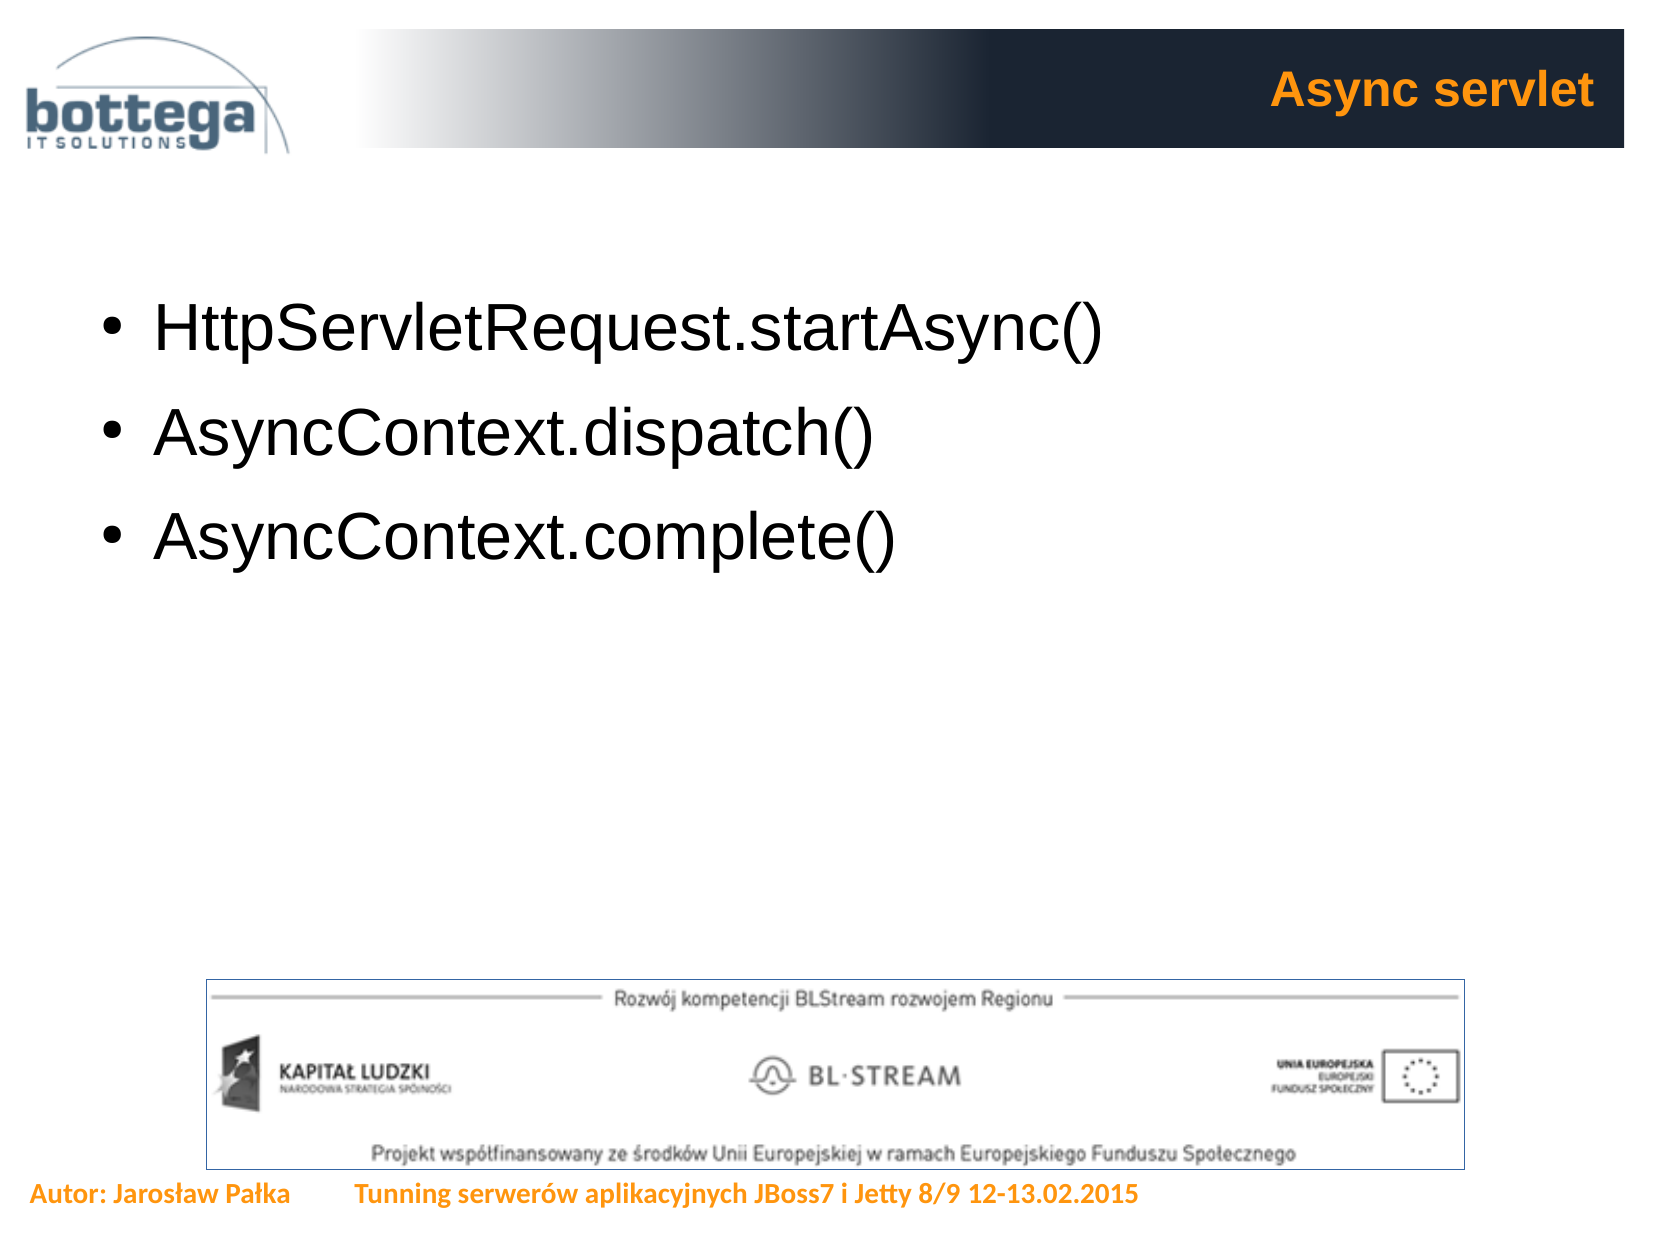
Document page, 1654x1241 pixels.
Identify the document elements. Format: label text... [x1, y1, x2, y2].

picture [207, 1109, 1464, 1169]
list HttpServletRequest.startAsync() AsyncContext.dispatch() AsyncContext.complete() [82, 290, 1571, 1109]
title Async servlet [354, 29, 1625, 148]
picture [17, 29, 296, 160]
